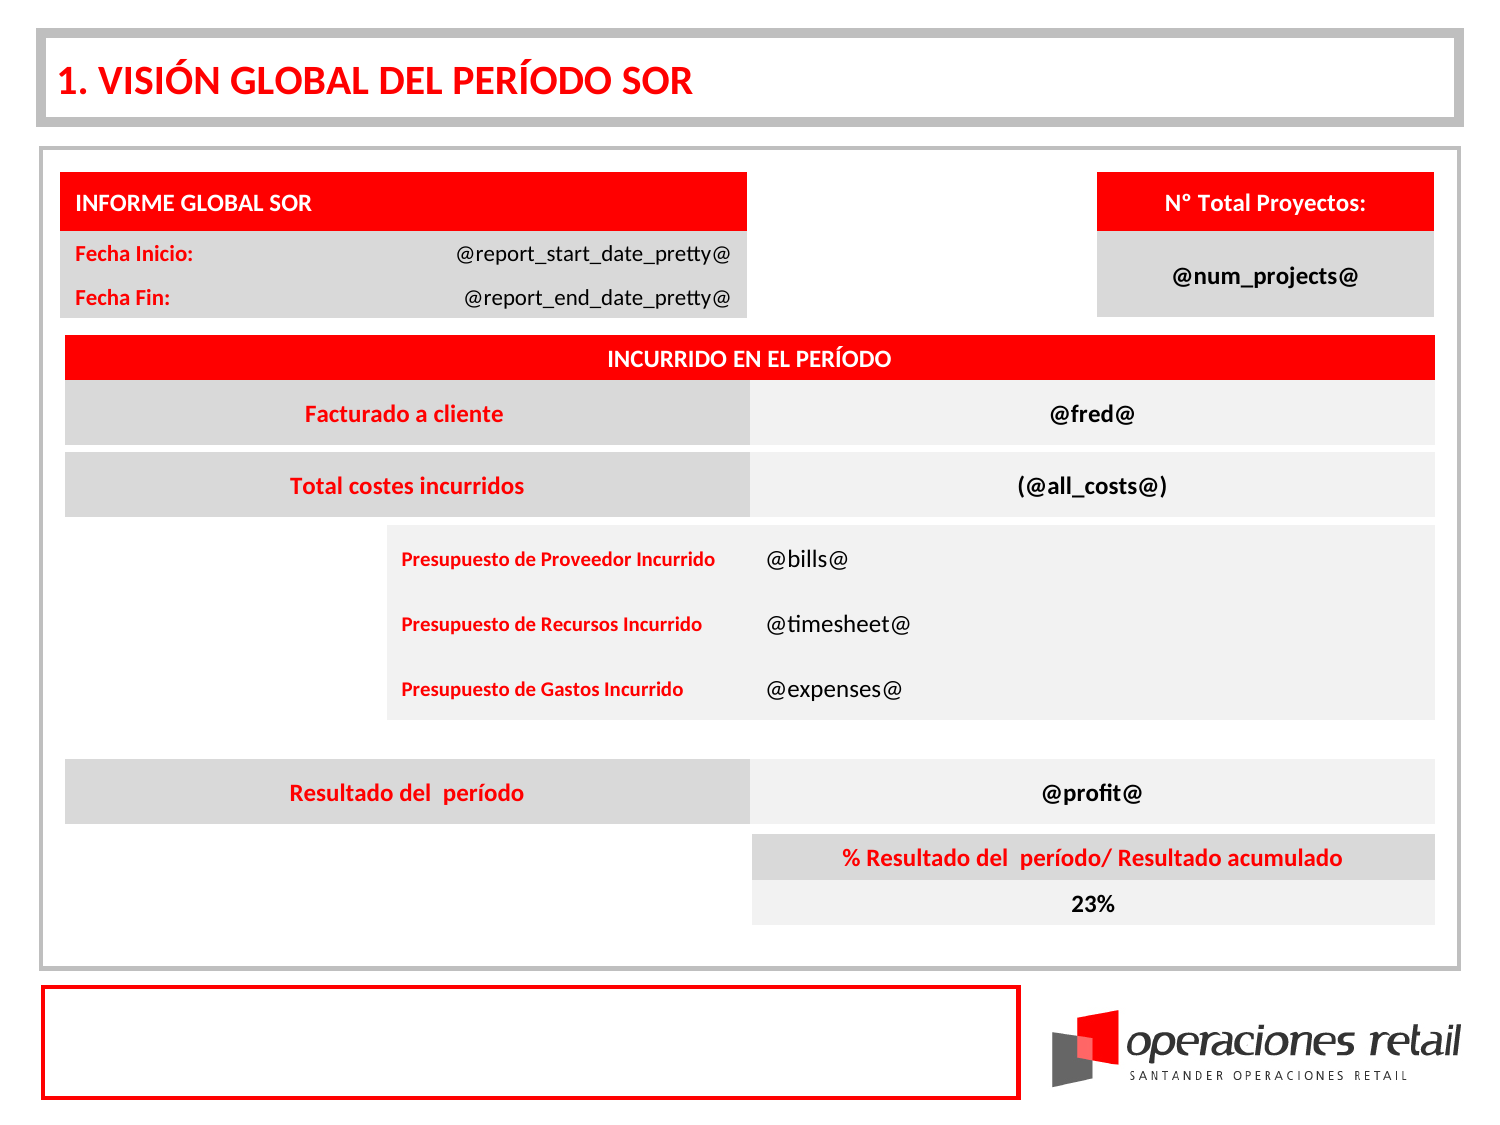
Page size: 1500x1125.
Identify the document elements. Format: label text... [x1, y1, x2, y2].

table_cell Fecha Fin: [60, 274, 404, 318]
table_header @bills@ [750, 525, 1435, 590]
table_cell @timesheet@ [750, 590, 1435, 655]
table_cell Presupuesto de Recursos Incurrido [387, 590, 750, 655]
table_header Total costes incurridos [65, 452, 750, 517]
table_cell @expenses@ [750, 655, 1435, 720]
table_cell Facturado a cliente [65, 380, 750, 445]
table_cell @report_start_date_pretty@ [404, 231, 747, 274]
table_header INFORME GLOBAL SOR [60, 172, 747, 231]
table_header Resultado del período [65, 759, 750, 824]
table_header @profit@ [750, 759, 1435, 824]
table_header INCURRIDO EN EL PERÍODO [65, 335, 1435, 380]
table_cell Presupuesto de Gastos Incurrido [387, 655, 750, 720]
table_header (@all_costs@) [750, 452, 1435, 517]
text_box 1. VISIÓN GLOBAL DEL PERÍODO SOR [41, 33, 1459, 122]
picture [1041, 999, 1472, 1098]
table_cell Fecha Inicio: [60, 231, 404, 274]
table_cell @fred@ [750, 380, 1435, 445]
table_cell 23% [752, 880, 1435, 925]
table_header Nº Total Proyectos: [1097, 172, 1434, 231]
table_header Presupuesto de Proveedor Incurrido [387, 525, 750, 590]
table_cell @report_end_date_pretty@ [404, 274, 747, 318]
table_header % Resultado del período/ Resultado acumulado [752, 834, 1435, 880]
table_cell @num_projects@ [1097, 231, 1434, 317]
